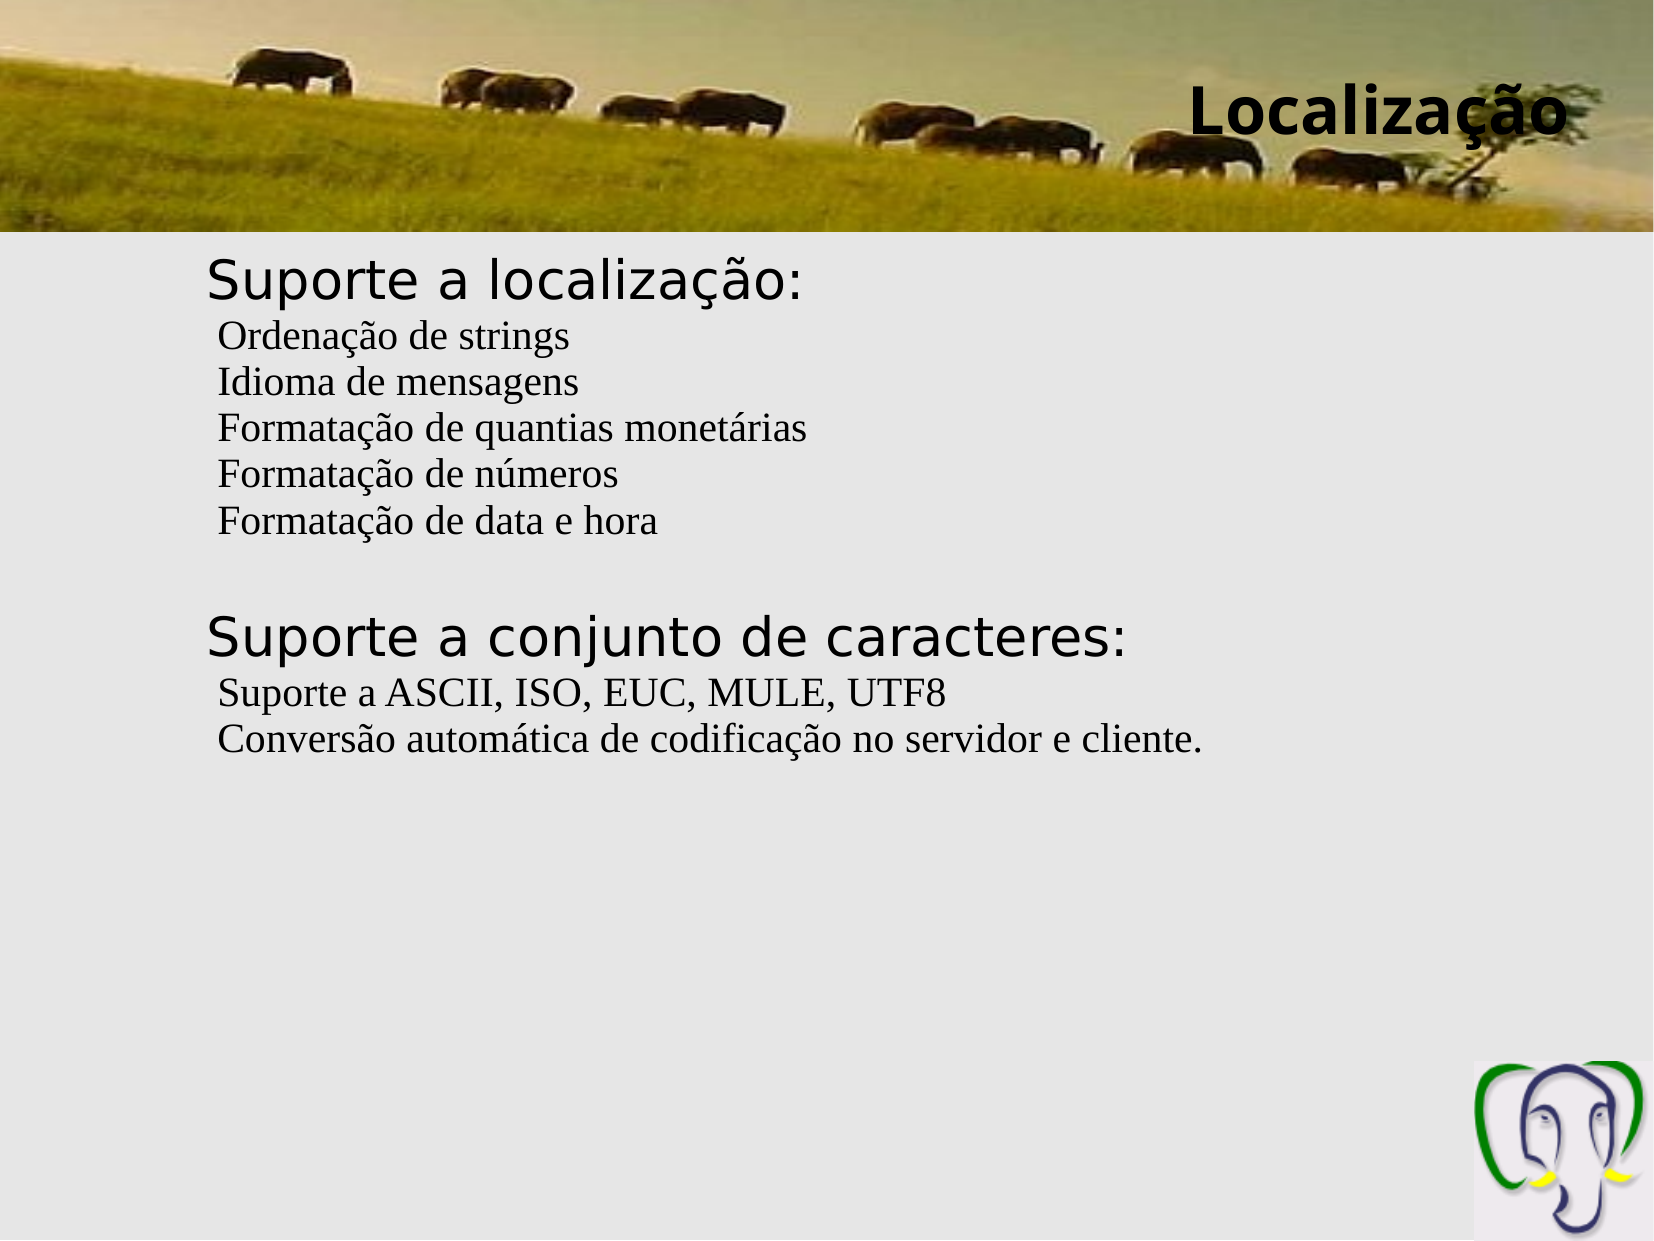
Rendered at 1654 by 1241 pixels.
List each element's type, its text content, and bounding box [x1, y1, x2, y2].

text_box Suporte a localização: Ordenação de strings Idioma de mensagens Formatação de quantias monetárias Formatação de números Formatação de data e hora Suporte a conjunto de caracteres: Suporte a ASCII, ISO, EUC, MULE, UTF8 Conversão automática de codificação no servidor e cliente. [192, 241, 1433, 913]
picture [1474, 1061, 1654, 1241]
text_box Localização [523, 55, 1585, 168]
picture [0, 0, 1654, 232]
